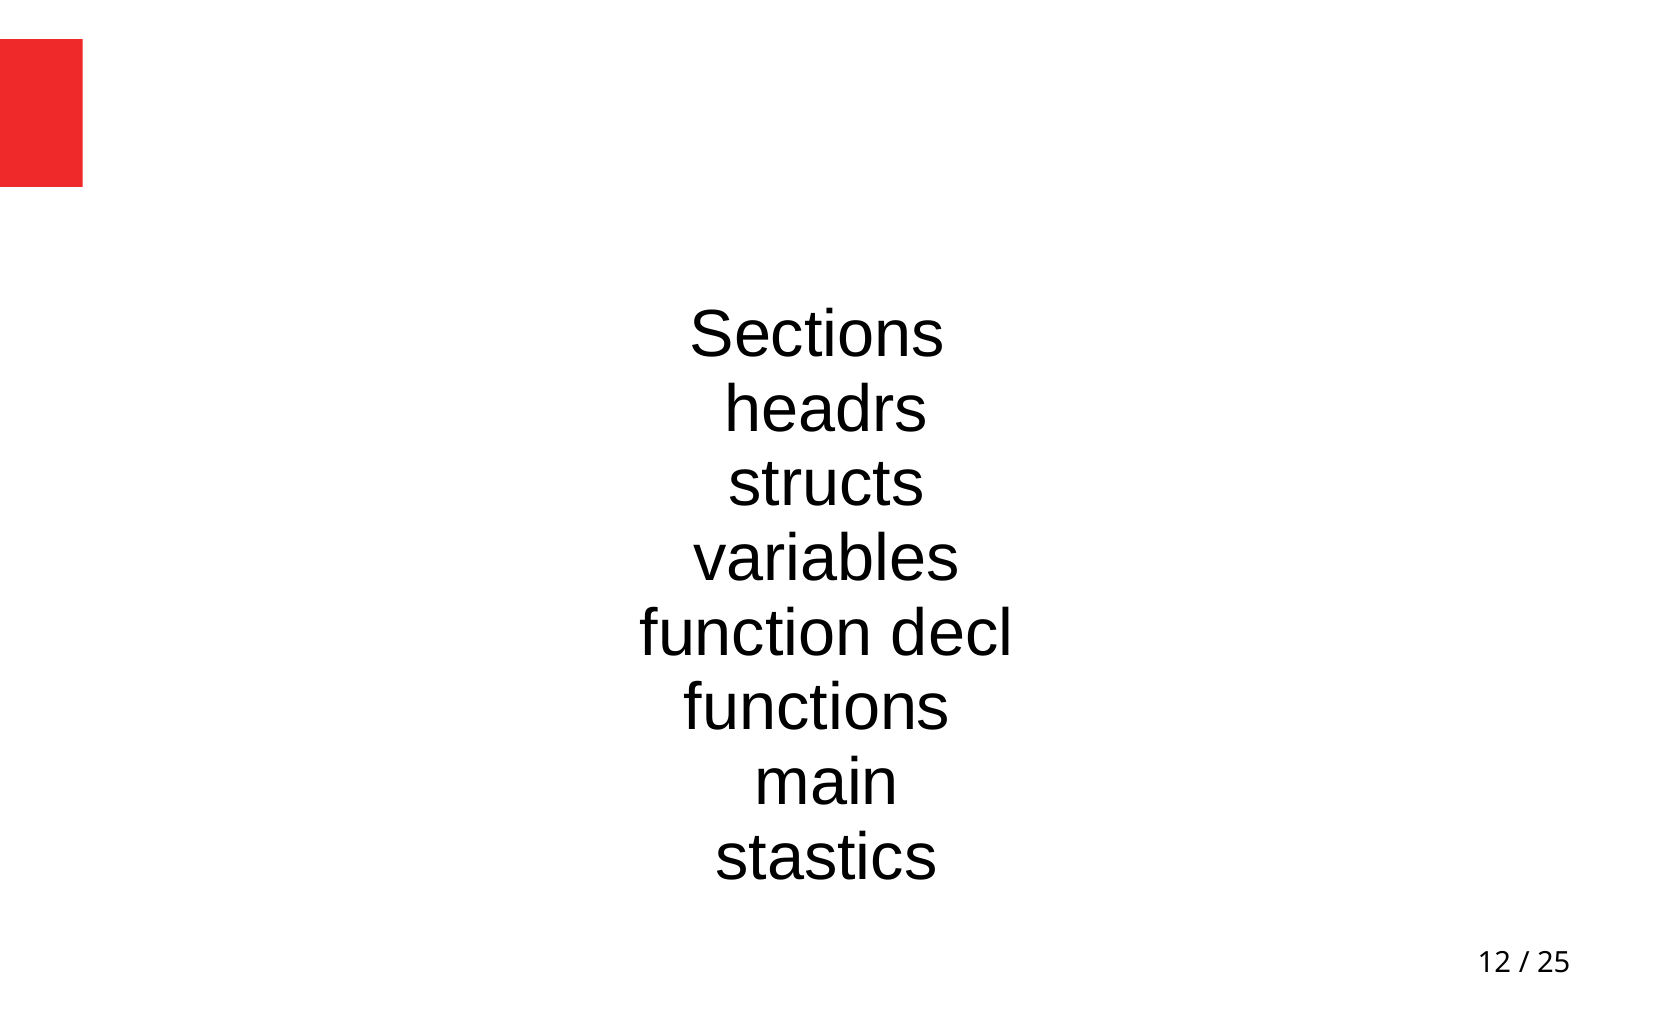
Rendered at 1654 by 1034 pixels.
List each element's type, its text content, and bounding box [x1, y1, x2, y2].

subtitle Sections headrs structs variables function decl functions main stastics [117, 295, 1536, 895]
